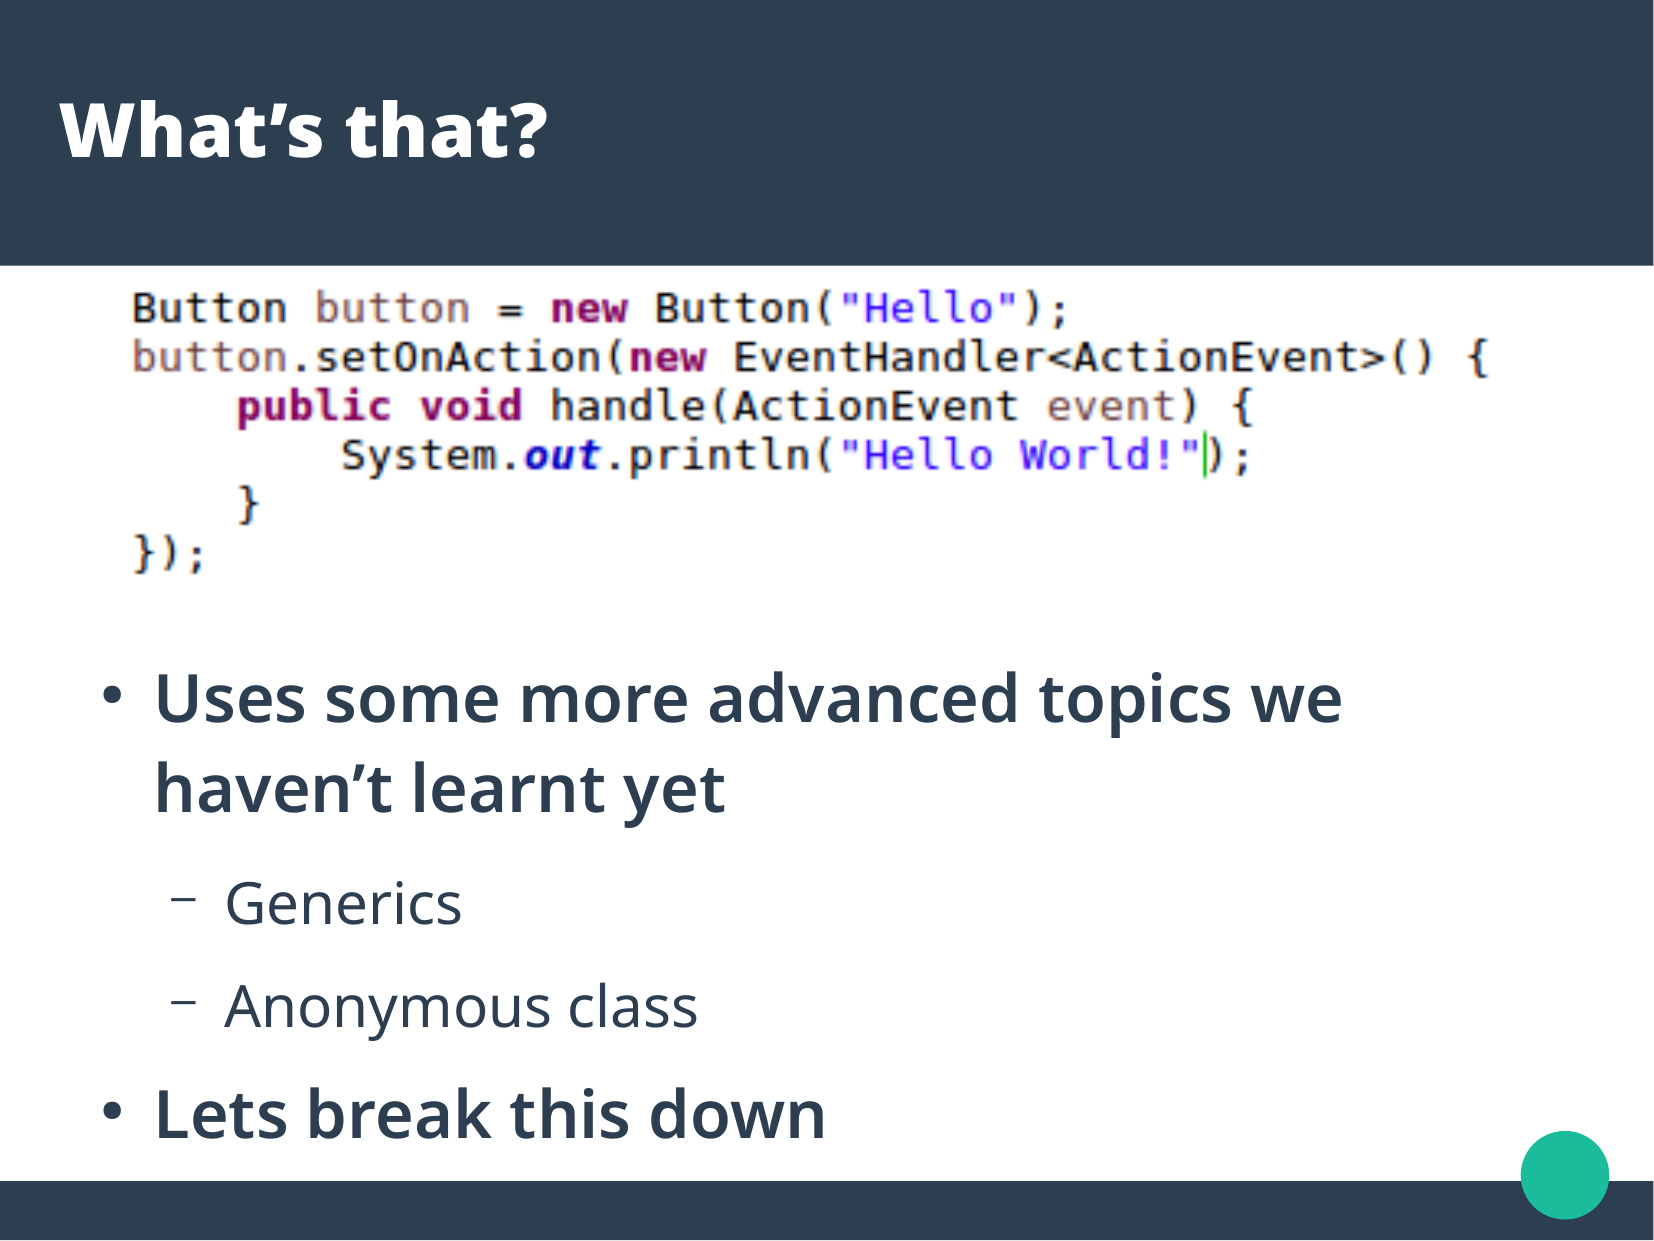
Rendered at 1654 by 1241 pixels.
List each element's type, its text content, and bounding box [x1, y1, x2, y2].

picture [94, 271, 1526, 630]
title What’s that? [59, 49, 1595, 207]
list Uses some more advanced topics we haven’t learnt yet Generics Anonymous class Lets break this down [82, 290, 1571, 1170]
